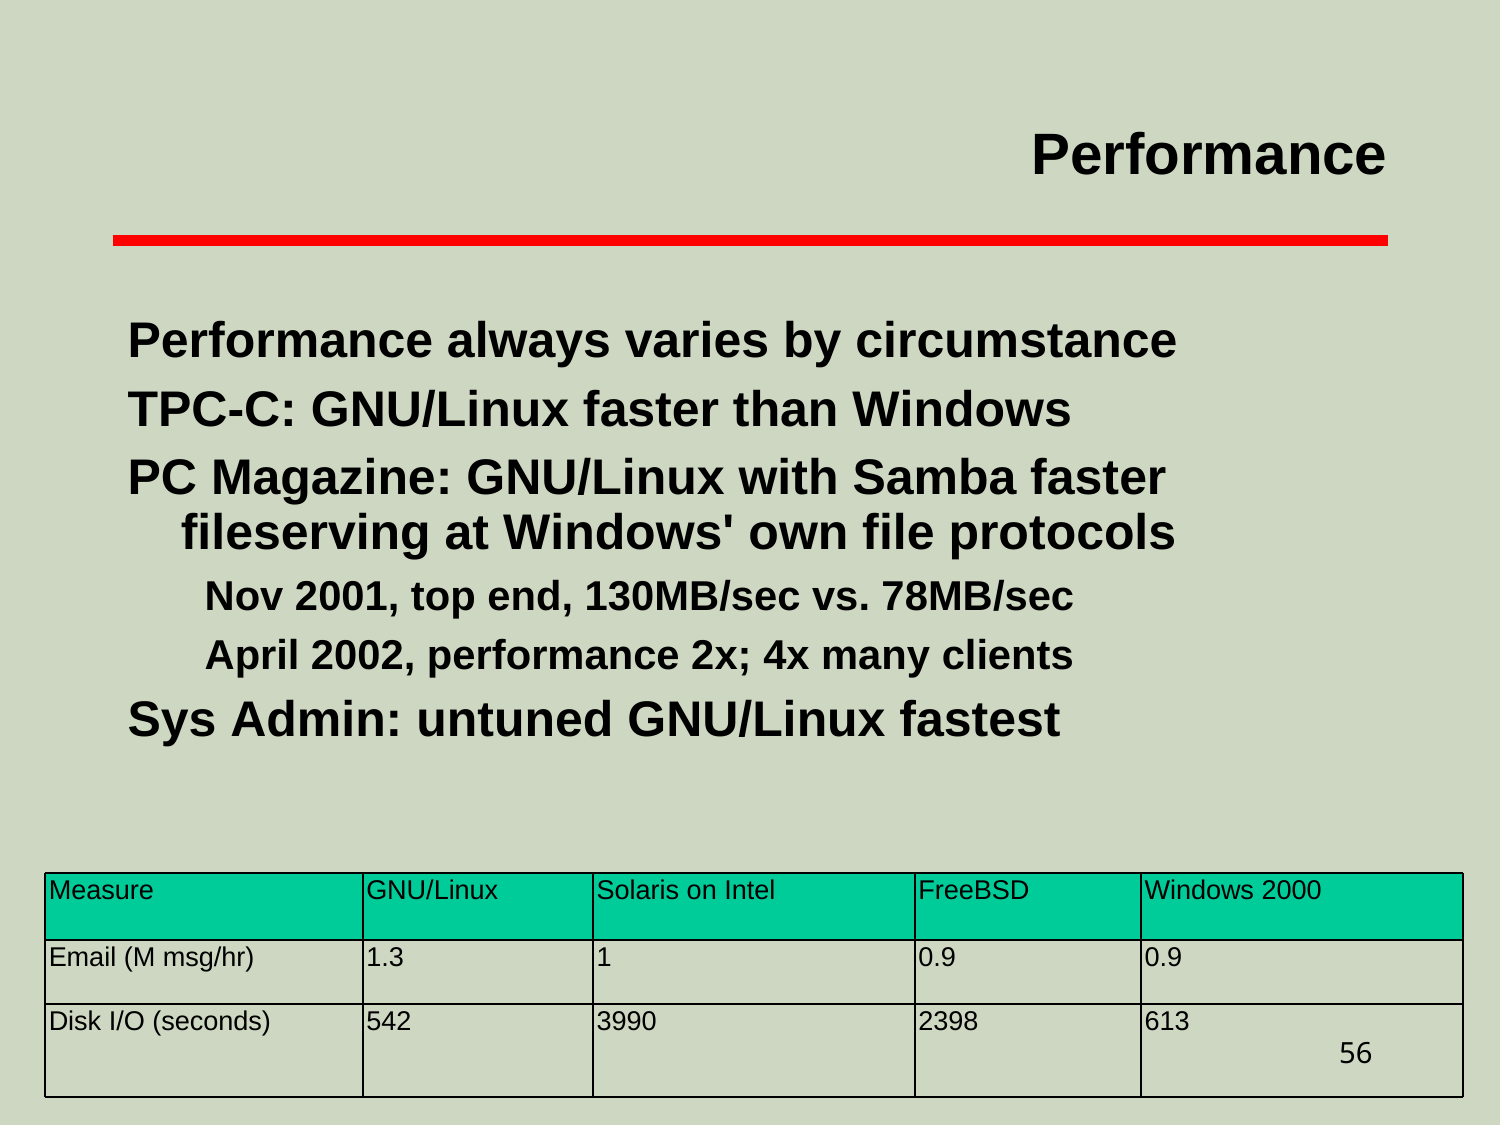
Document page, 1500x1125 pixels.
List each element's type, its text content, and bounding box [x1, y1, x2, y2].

text_box Measure [46, 874, 362, 939]
text_box 2398 [916, 1005, 1140, 1096]
text_box 613 [1142, 1005, 1462, 1096]
text_box Disk I/O (seconds) [46, 1005, 362, 1096]
text_box 542 [364, 1005, 592, 1096]
text_box GNU/Linux [364, 874, 592, 939]
list Performance always varies by circumstance TPC-C: GNU/Linux faster than Windows PC Magazine: GNU/Linux with Samba faster fileserving at Windows' own file protocols Nov 2001, top end, 130MB/sec vs. 78MB/sec April 2002, performance 2x; 4x many clients Sys Admin: untuned GNU/Linux fastest [110, 312, 1391, 872]
text_box 1 [594, 941, 914, 1003]
text_box FreeBSD [916, 874, 1140, 939]
text_box Email (M msg/hr) [46, 941, 362, 1003]
text_box Windows 2000 [1142, 874, 1462, 939]
text_box 1.3 [364, 941, 592, 1003]
text_box Solaris on Intel [594, 874, 914, 939]
text_box 0.9 [916, 941, 1140, 1003]
title Performance [337, 85, 1388, 224]
text_box 3990 [594, 1005, 914, 1096]
text_box 0.9 [1142, 941, 1462, 1003]
